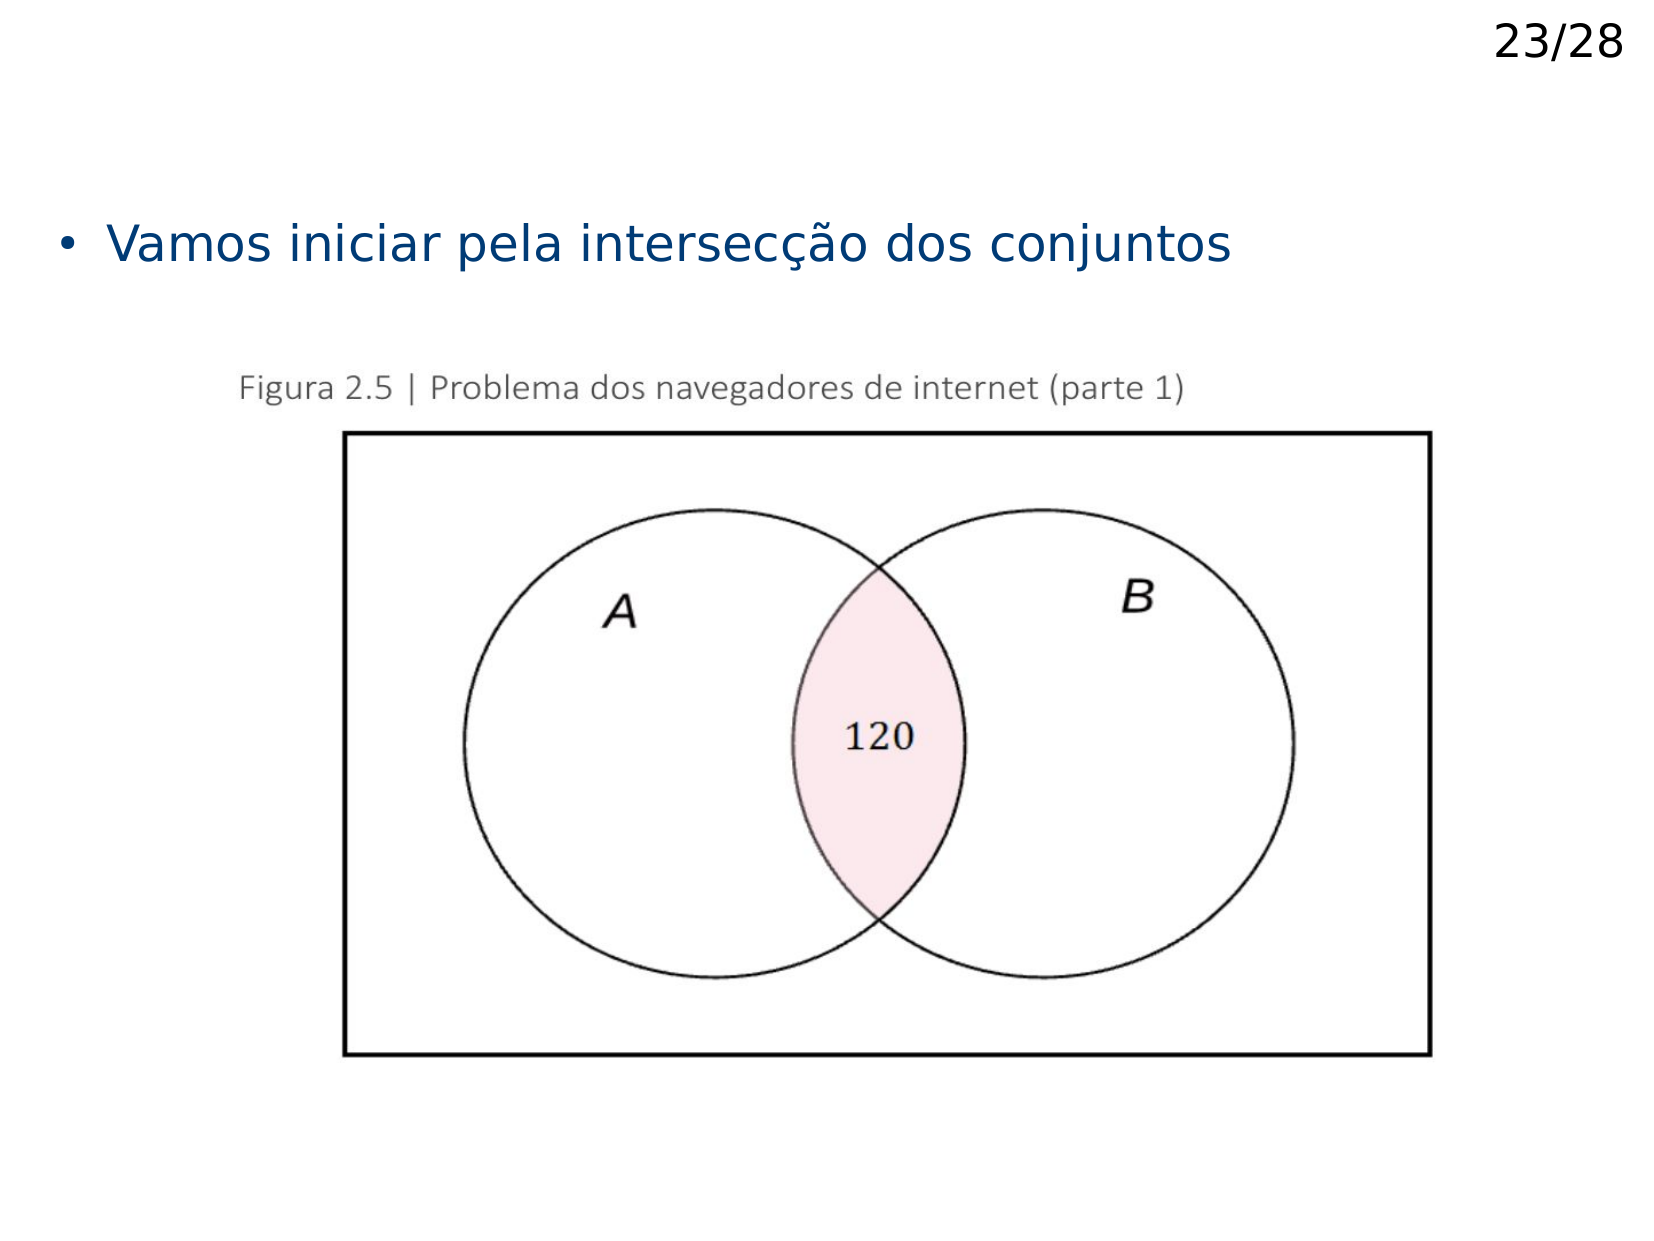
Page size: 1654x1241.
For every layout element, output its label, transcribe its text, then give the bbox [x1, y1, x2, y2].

picture [236, 369, 1441, 1063]
list Vamos iniciar pela intersecção dos conjuntos [59, 206, 1625, 1211]
